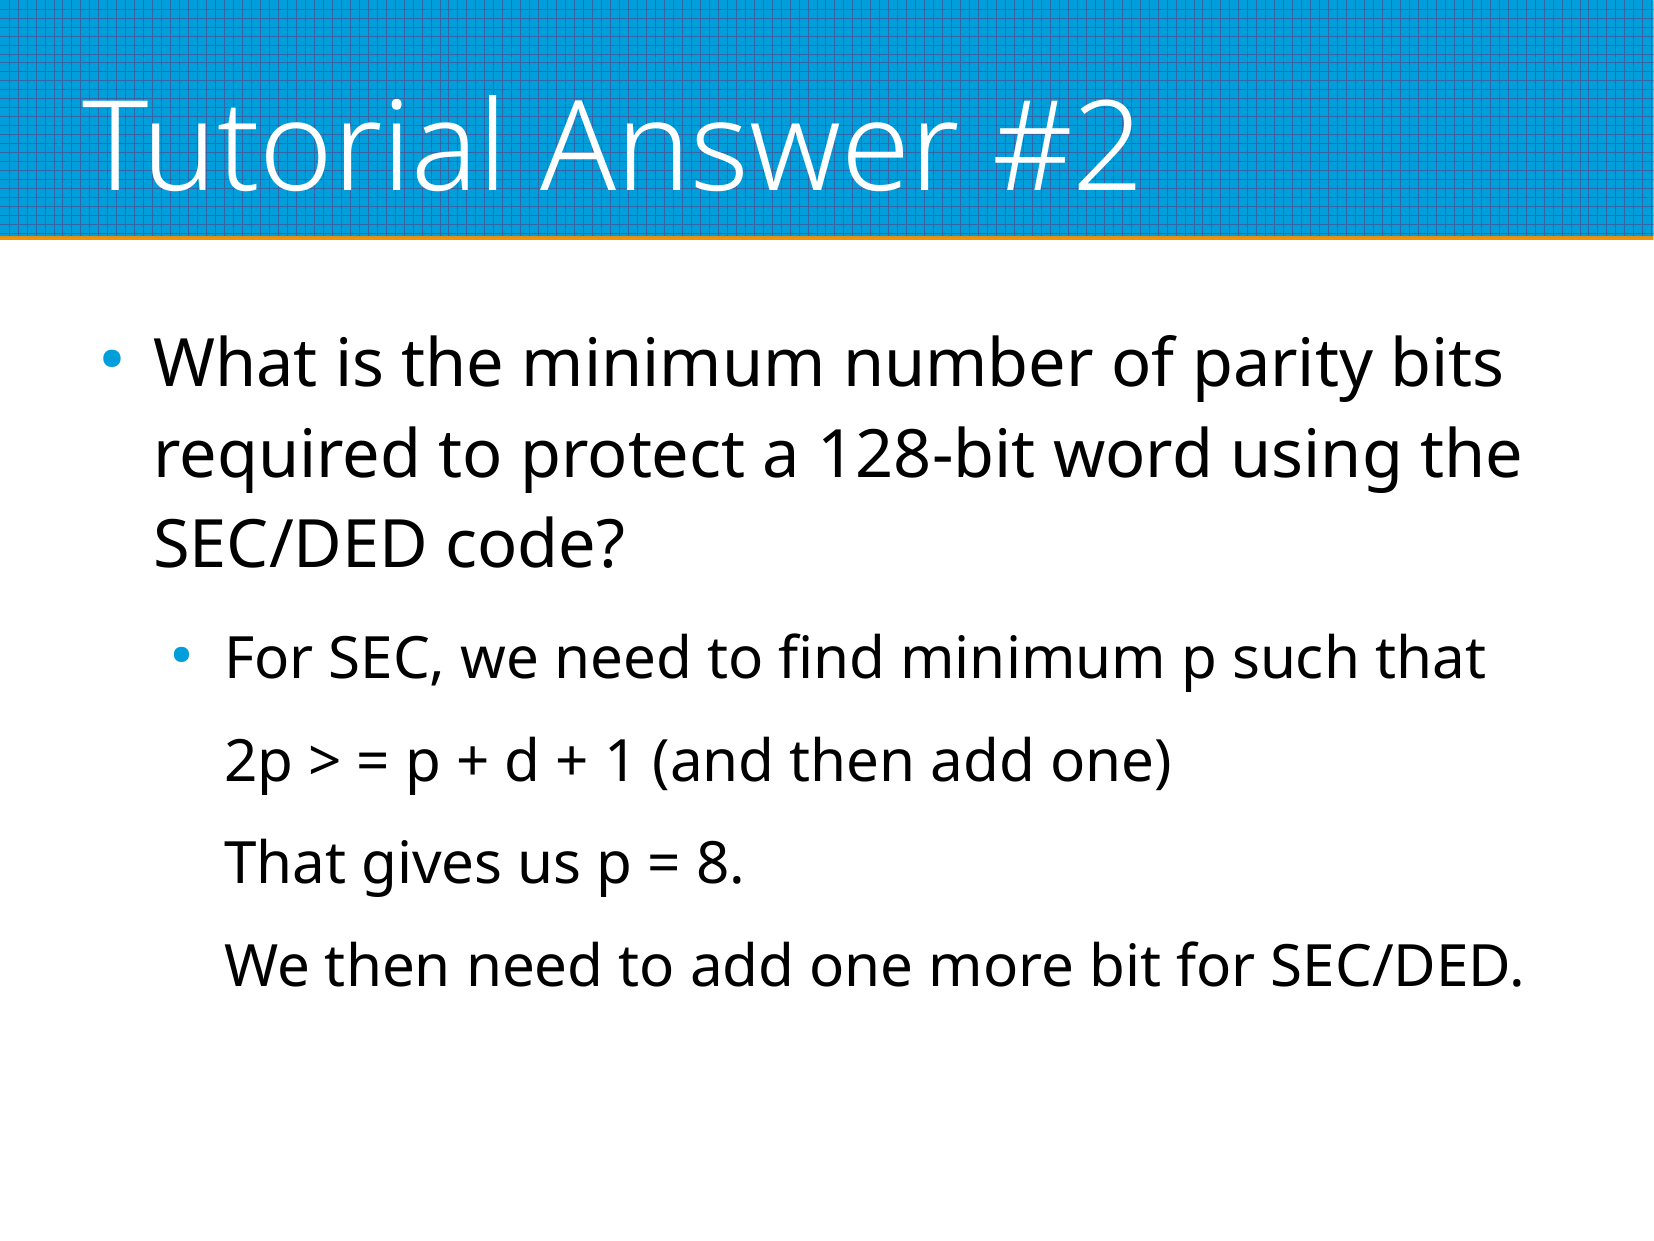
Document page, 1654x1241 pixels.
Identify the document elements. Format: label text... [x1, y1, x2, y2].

list What is the minimum number of parity bits required to protect a 128-bit word using the SEC/DED code? For SEC, we need to find minimum p such that 2p > = p + d + 1 (and then add one) That gives us p = 8. We then need to add one more bit for SEC/DED. [82, 314, 1563, 1093]
title Tutorial Answer #2 [82, 19, 1571, 227]
